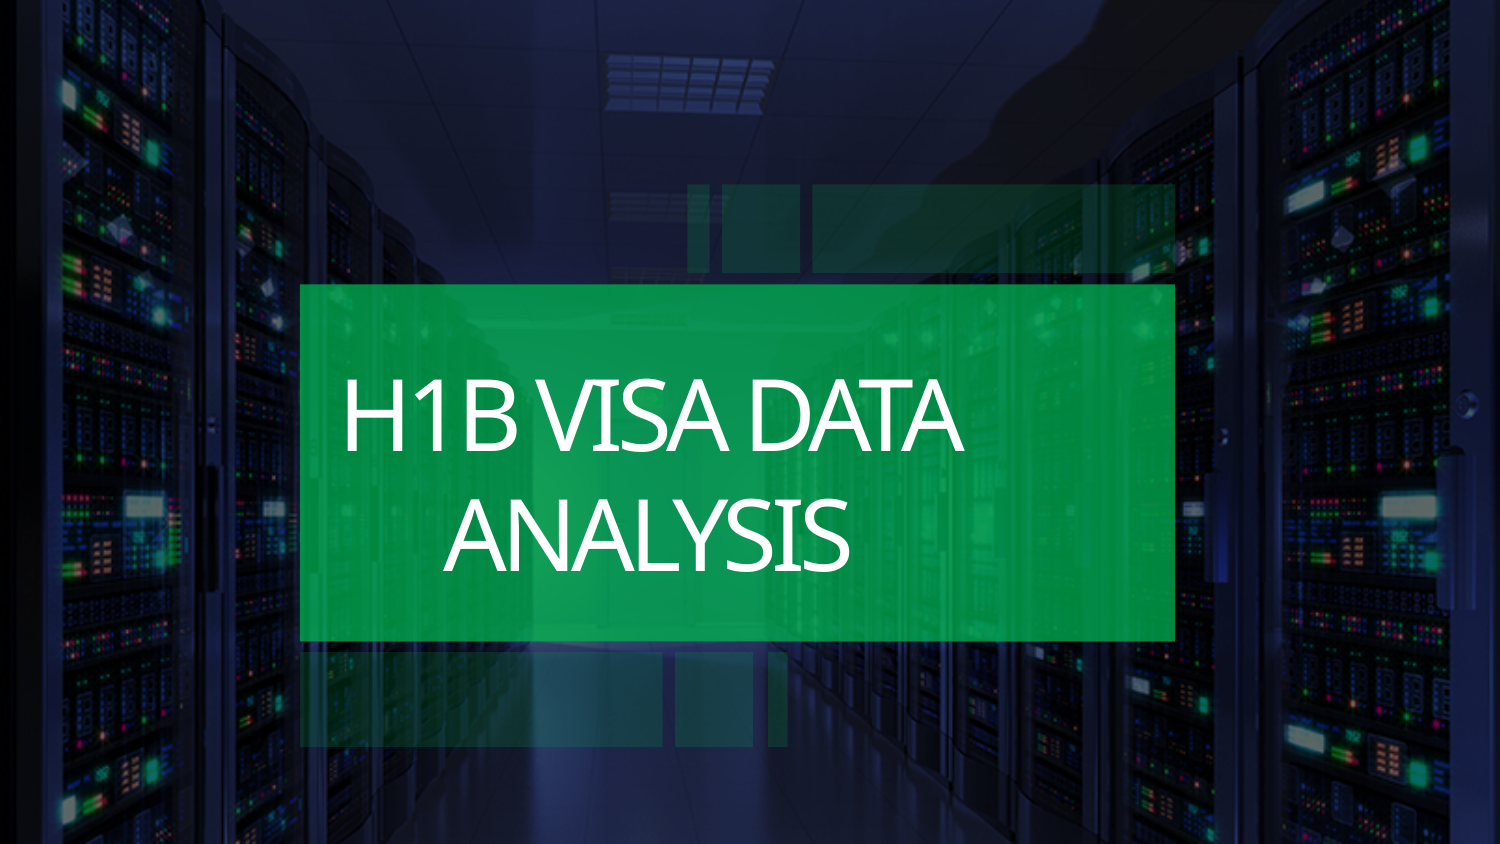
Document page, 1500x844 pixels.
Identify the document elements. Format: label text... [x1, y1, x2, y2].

text_box H1B VISA DATA ANALYSIS [323, 343, 1150, 644]
text_box [0, 0, 1500, 844]
